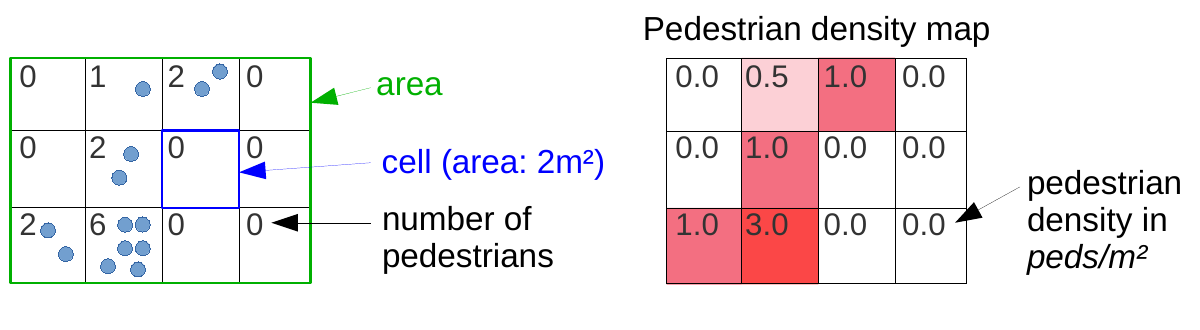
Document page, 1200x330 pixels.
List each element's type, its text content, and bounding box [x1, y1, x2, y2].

text_box 2 6 0 0 [163, 199, 238, 207]
text_box 0 2 0 0 [4, 122, 9, 173]
text_box [100, 258, 116, 274]
text_box 0 1 2 0 [12, 59, 305, 102]
text_box [111, 173, 127, 186]
text_box number of pedestrians [367, 192, 614, 330]
text_box pedestrian density in peds/m² [1012, 157, 1200, 330]
text_box [58, 250, 74, 262]
text_box cell (area: 2m²) [366, 135, 626, 225]
text_box 0.0 1.0 0.0 0.0 [660, 123, 980, 200]
text_box 0 2 0 0 [163, 132, 238, 173]
text_box 2 6 0 0 [4, 199, 9, 250]
text_box area [361, 57, 557, 110]
text_box [117, 250, 133, 256]
text_box [135, 250, 150, 256]
text_box 0.0 0.5 1.0 0.0 [660, 58, 980, 123]
text_box 2 6 0 0 [12, 199, 305, 250]
text_box [130, 261, 146, 277]
text_box Pedestrian density map [628, 3, 1104, 58]
text_box 0 2 0 0 [12, 122, 305, 173]
text_box 0 1 2 0 [4, 51, 305, 102]
text_box 0 2 0 0 [266, 168, 305, 173]
text_box 1.0 3.0 0.0 0.0 [660, 200, 980, 285]
